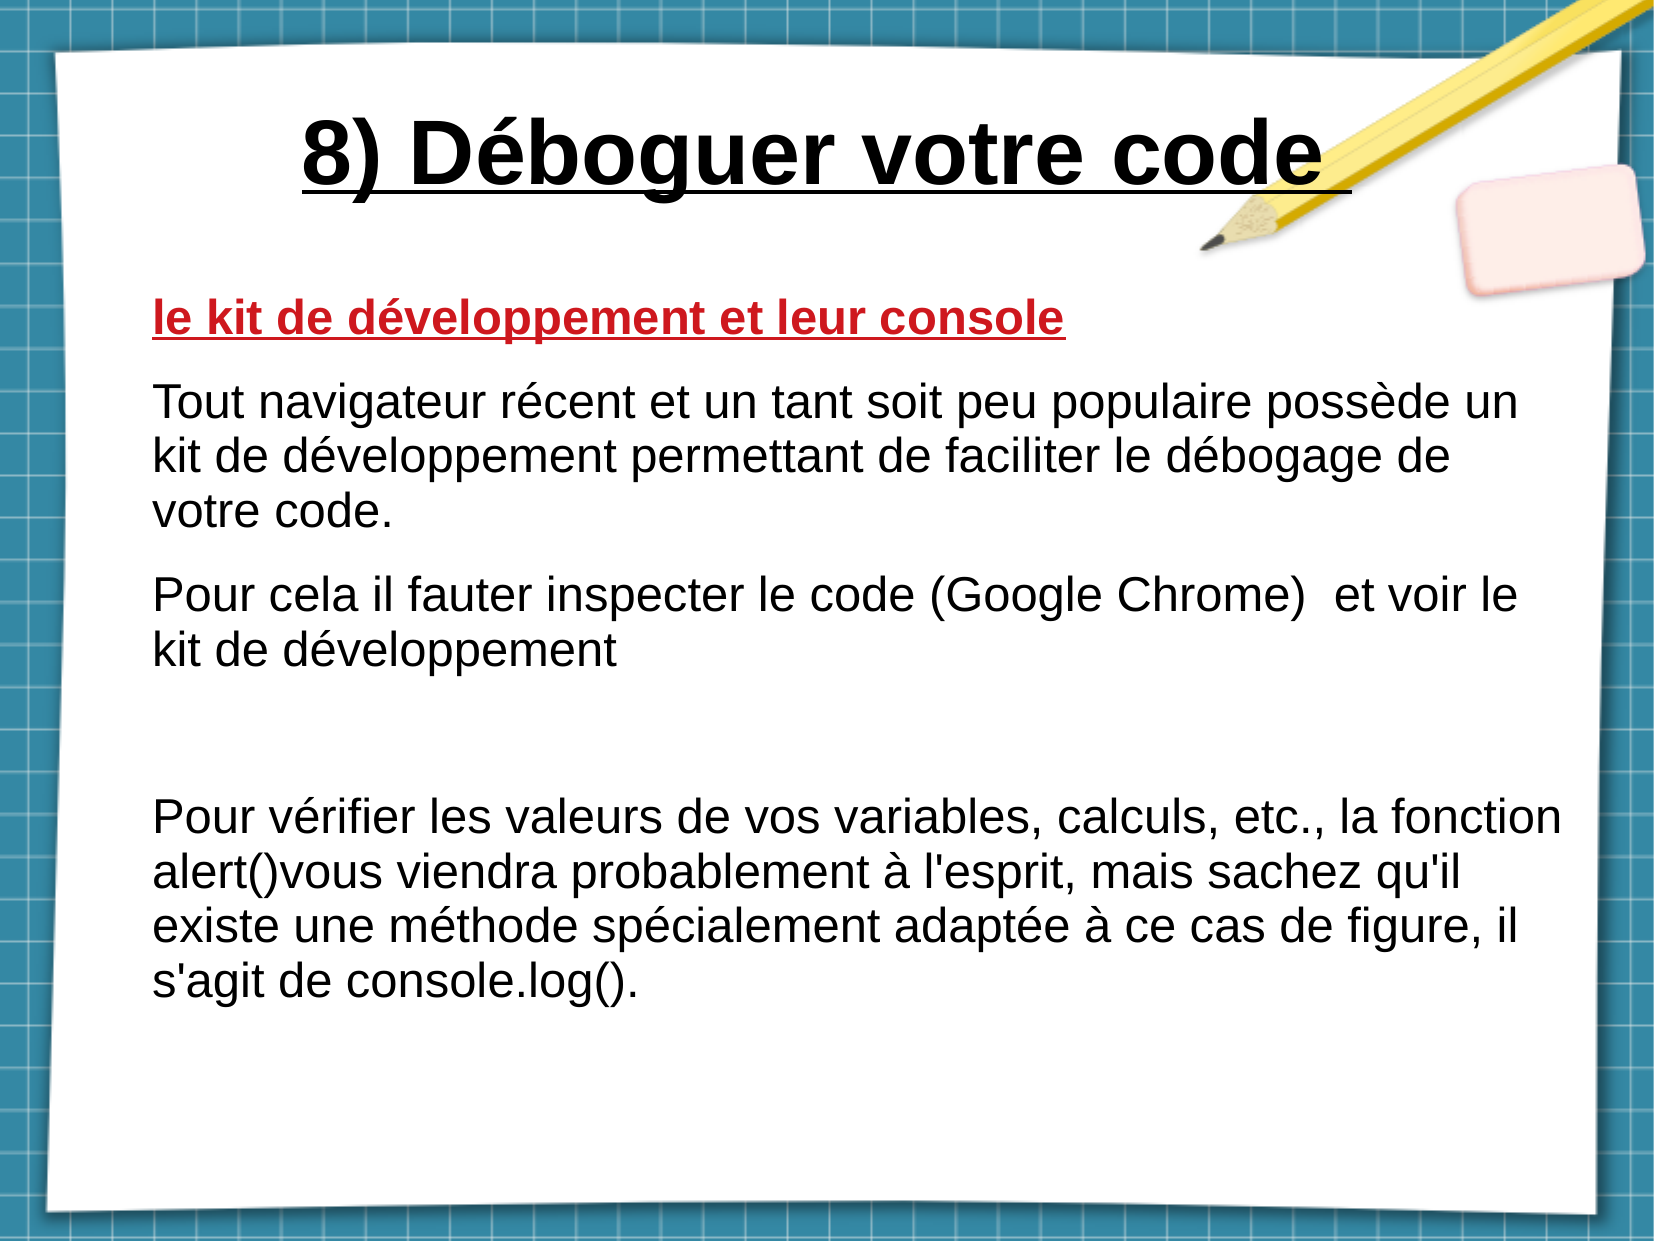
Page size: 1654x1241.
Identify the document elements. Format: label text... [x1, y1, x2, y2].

list le kit de développement et leur console Tout navigateur récent et un tant soit peu populaire possède un kit de développement permettant de faciliter le débogage de votre code. Pour cela il fauter inspecter le code (Google Chrome) et voir le kit de développement Pour vérifier les valeurs de vos variables, calculs, etc., la fonction alert()vous viendra probablement à l'esprit, mais sachez qu'il existe une méthode spécialement adaptée à ce cas de figure, il s'agit de console.log(). [82, 290, 1571, 1010]
title 8) Déboguer votre code [82, 49, 1571, 257]
picture [0, 0, 1654, 1241]
